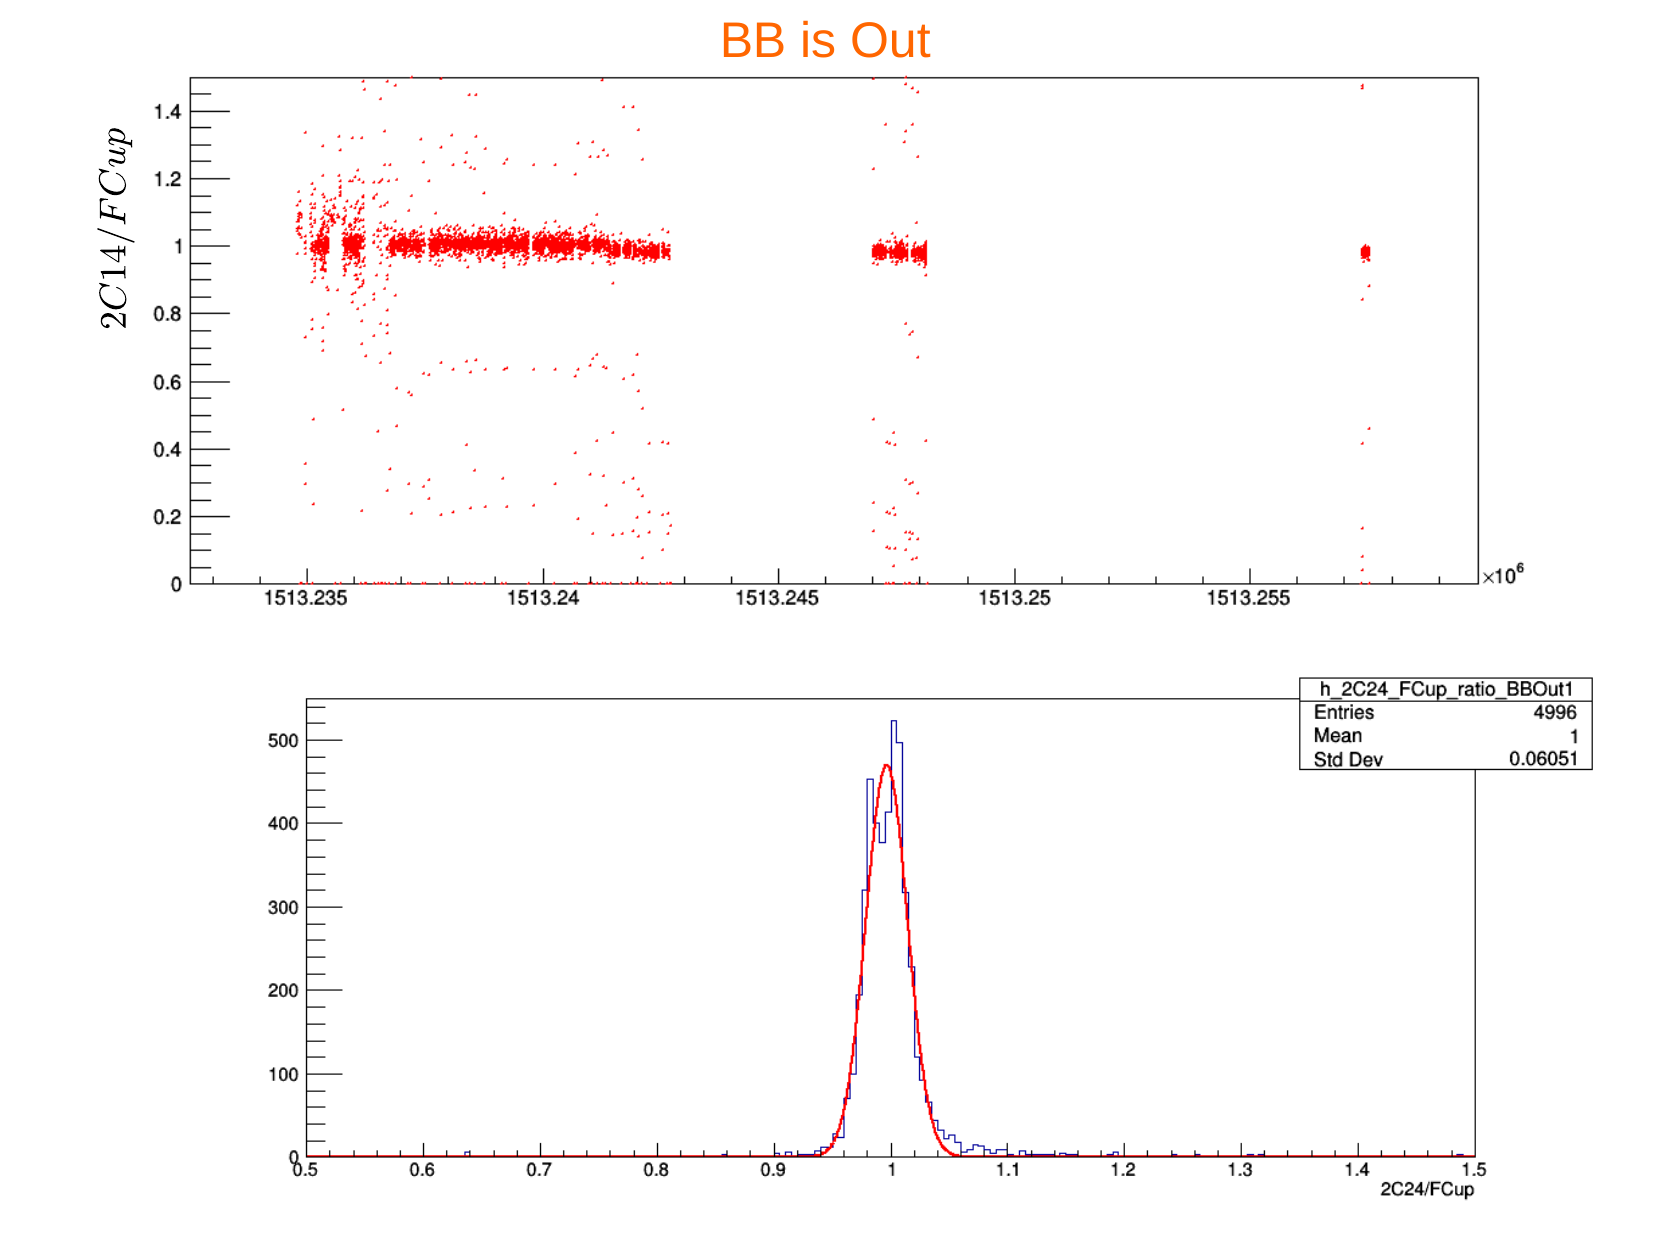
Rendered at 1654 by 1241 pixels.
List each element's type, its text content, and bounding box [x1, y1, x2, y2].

picture [30, 14, 1639, 1216]
text_box [96, 127, 136, 331]
text_box BB is Out [705, 4, 946, 76]
